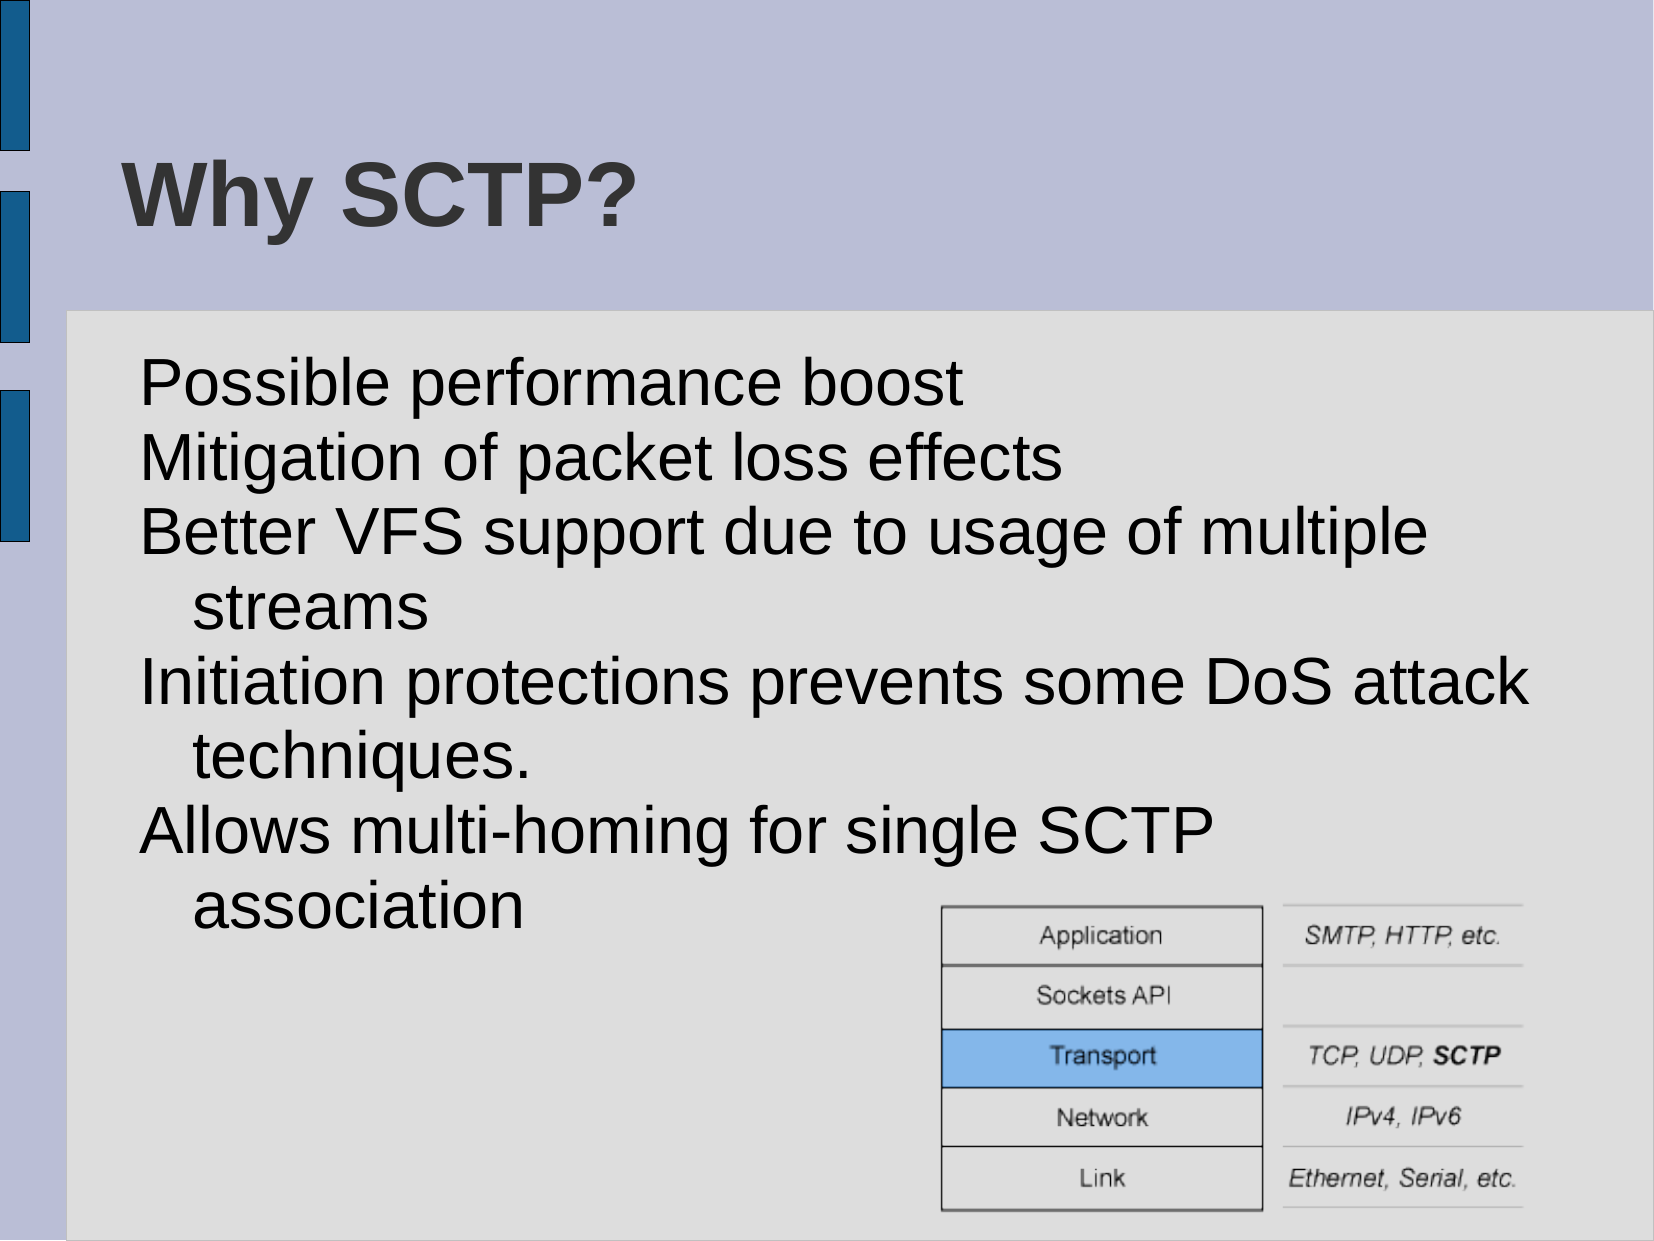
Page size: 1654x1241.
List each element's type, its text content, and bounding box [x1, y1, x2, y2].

picture [937, 899, 1529, 1215]
title Why SCTP? [121, 91, 1534, 299]
list Possible performance boost Mitigation of packet loss effects Better VFS support due to usage of multiple streams Initiation protections prevents some DoS attack techniques. Allows multi-homing for single SCTP association [121, 344, 1534, 1127]
